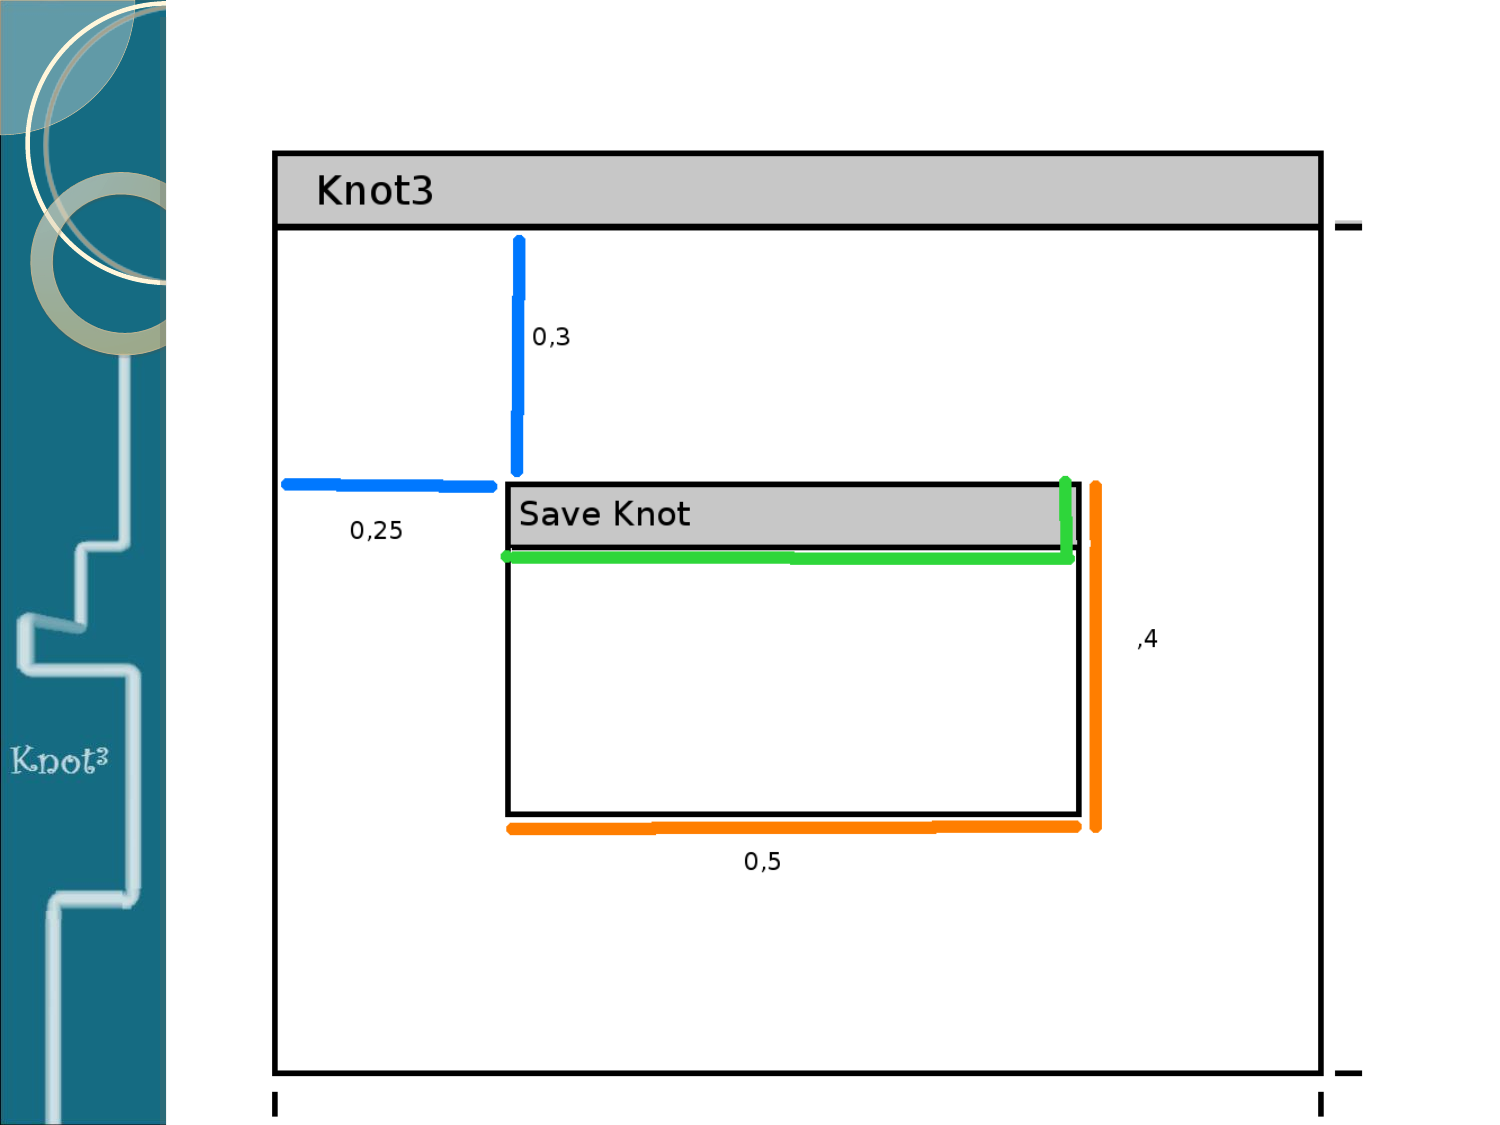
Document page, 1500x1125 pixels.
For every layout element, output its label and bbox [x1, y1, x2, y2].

picture [262, 56, 1388, 1125]
picture [136, 0, 166, 4]
picture [0, 11, 166, 1125]
